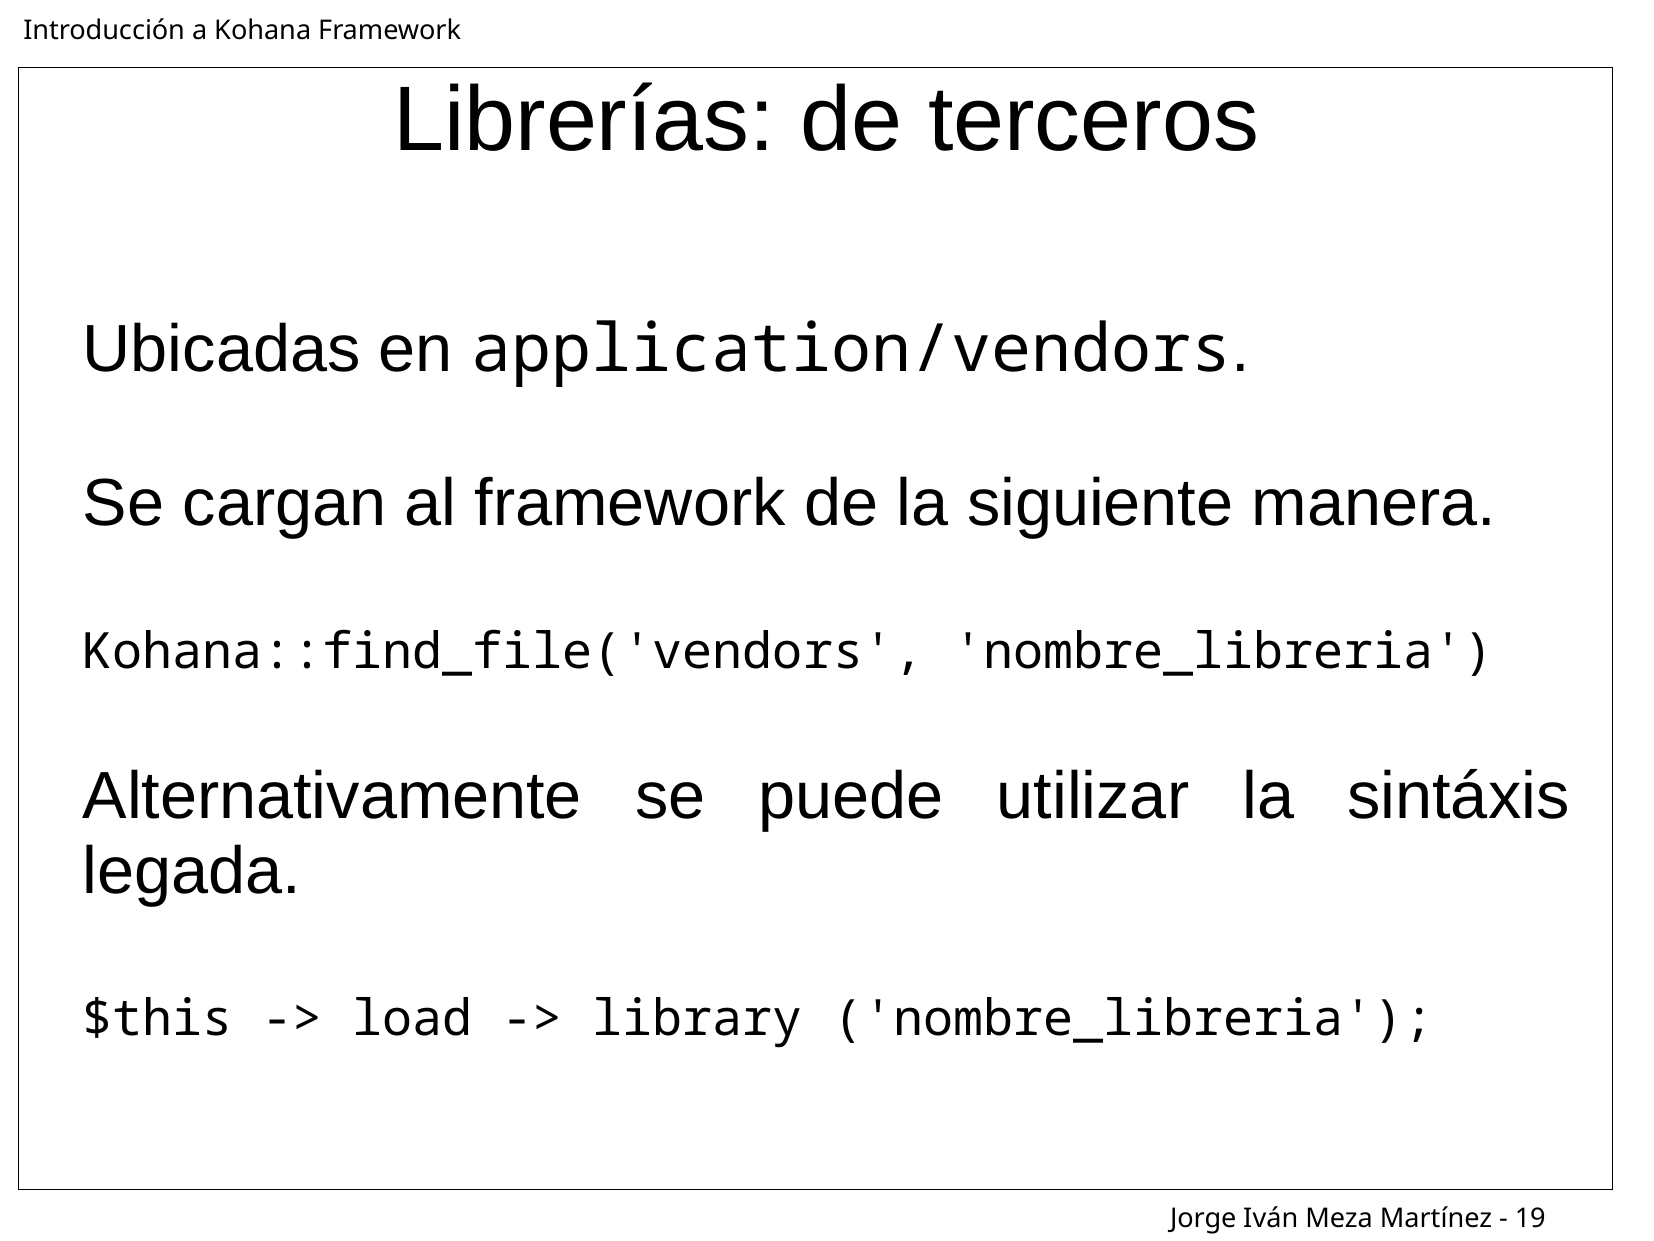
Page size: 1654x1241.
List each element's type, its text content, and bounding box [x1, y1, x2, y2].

title Librerías: de terceros [82, 56, 1571, 181]
subtitle Ubicadas en application/vendors. Se cargan al framework de la siguiente manera. Kohana::find_file('vendors', 'nombre_libreria') Alternativamente se puede utilizar la sintáxis legada. $this -> load -> library ('nombre_libreria'); [82, 194, 1571, 1156]
